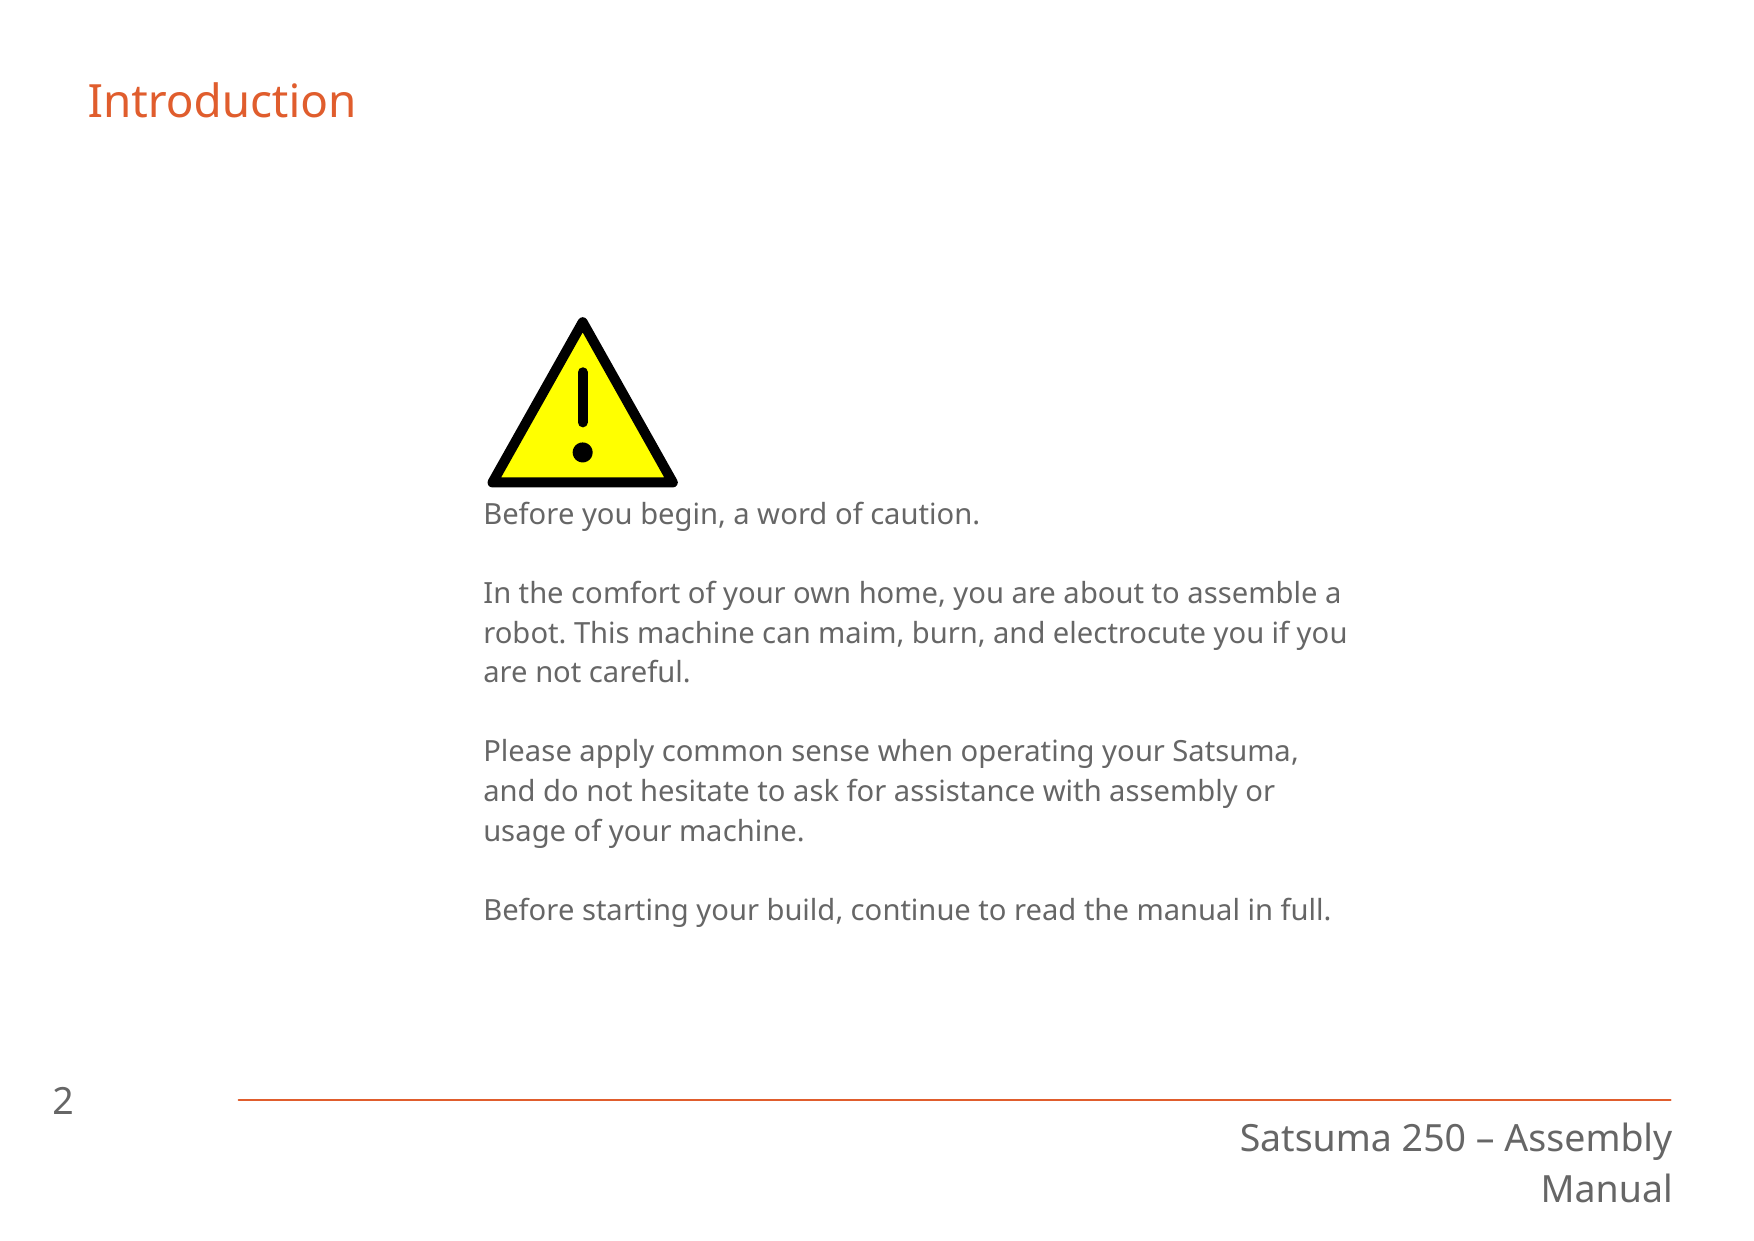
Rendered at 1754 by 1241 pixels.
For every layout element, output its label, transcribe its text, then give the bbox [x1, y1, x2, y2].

title Introduction [87, 74, 1667, 126]
picture [487, 317, 678, 488]
list Before you begin, a word of caution. In the comfort of your own home, you are about to assemble a robot. This machine can maim, burn, and electrocute you if you are not careful. Please apply common sense when operating your Satsuma, and do not hesitate to ask for assistance with assembly or usage of your machine. Before starting your build, continue to read the manual in full. [412, 412, 1351, 1010]
text_box <number> [57, 1044, 232, 1157]
